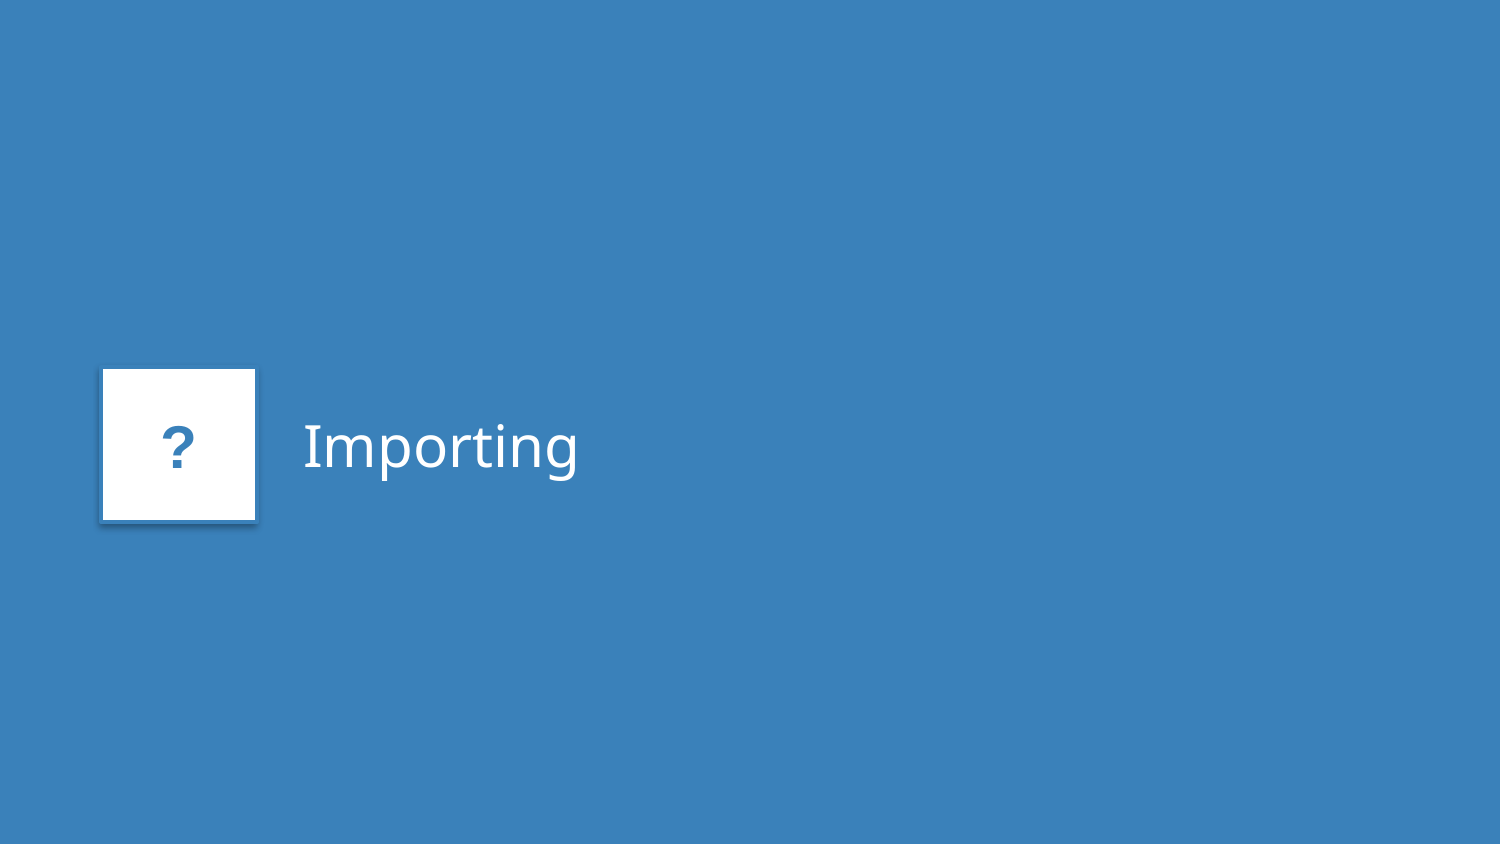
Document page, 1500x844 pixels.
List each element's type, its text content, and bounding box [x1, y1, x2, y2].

text_box Importing [288, 394, 1459, 495]
